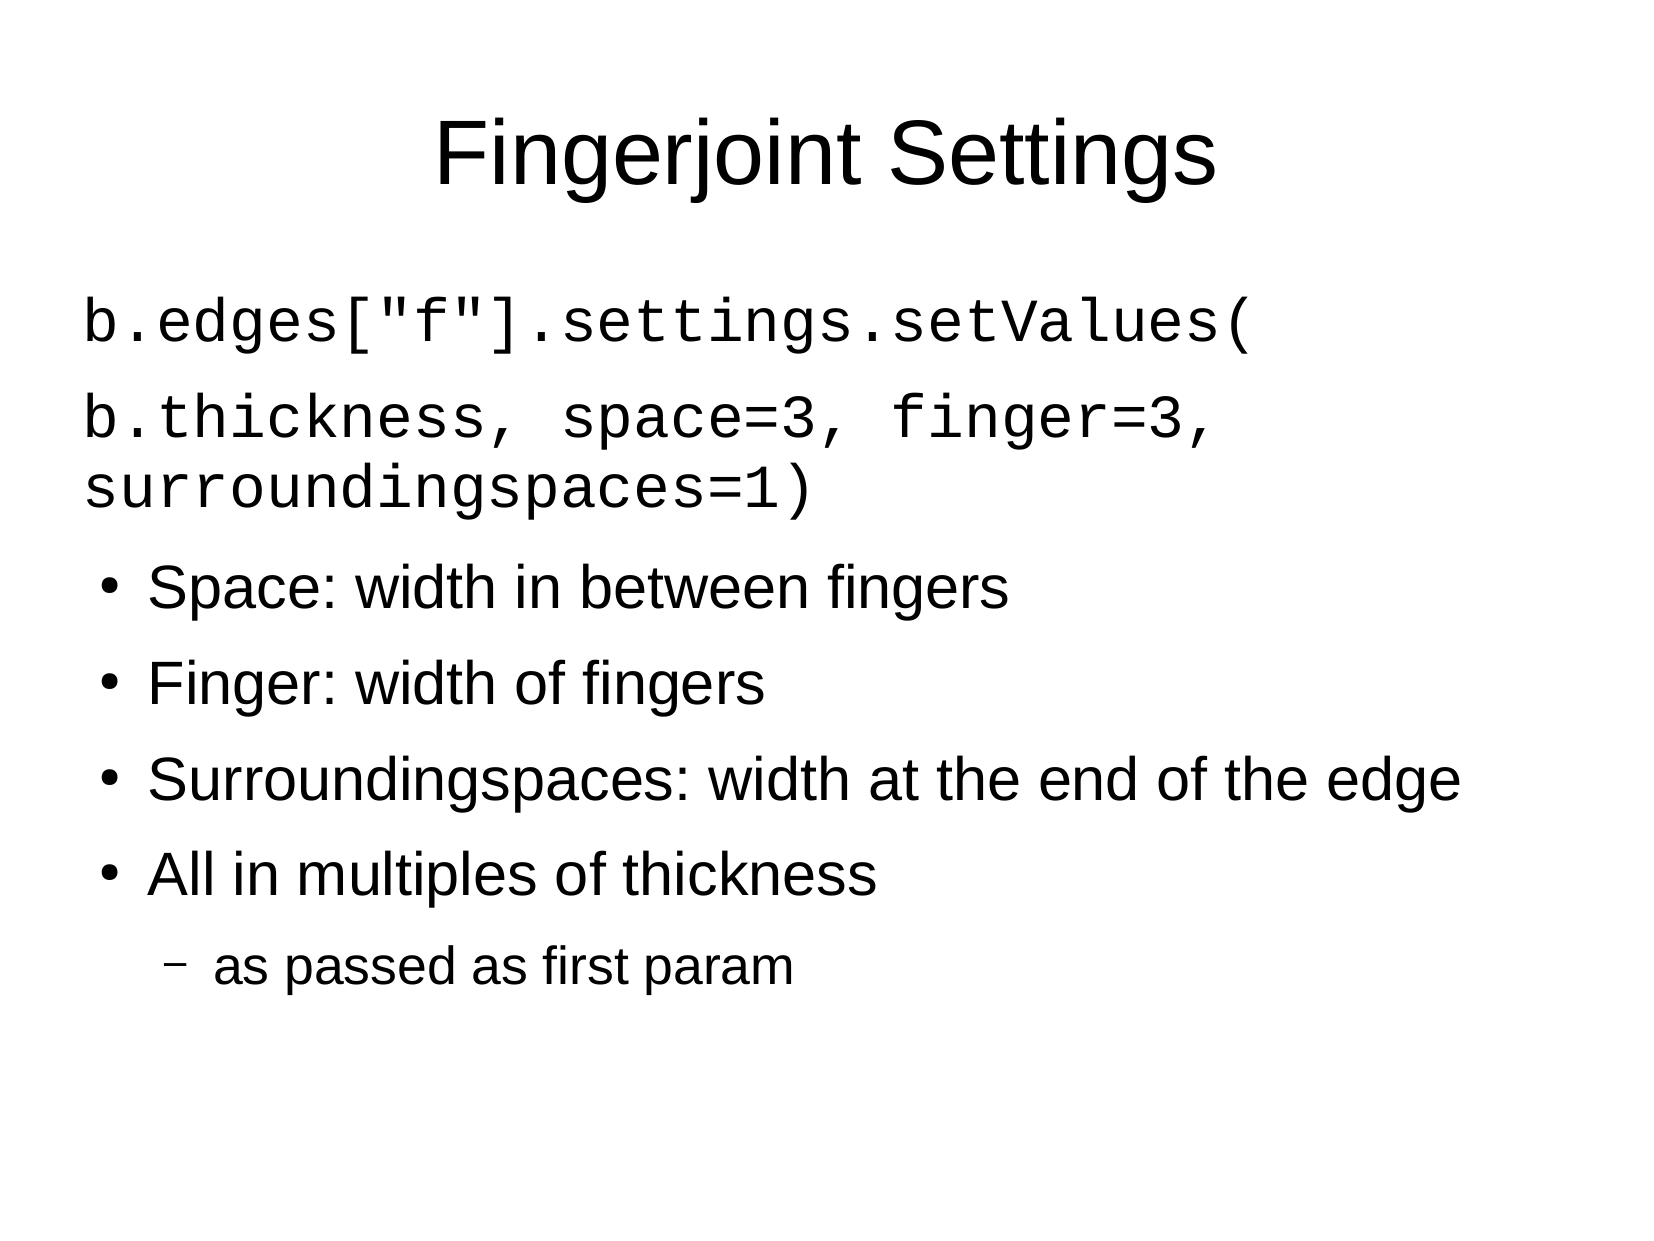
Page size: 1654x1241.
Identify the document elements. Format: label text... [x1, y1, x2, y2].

title Fingerjoint Settings [82, 49, 1571, 257]
list b.edges["f"].settings.setValues( b.thickness, space=3, finger=3, surroundingspaces=1) Space: width in between fingers Finger: width of fingers Surroundingspaces: width at the end of the edge All in multiples of thickness as passed as first param [82, 290, 1571, 1010]
